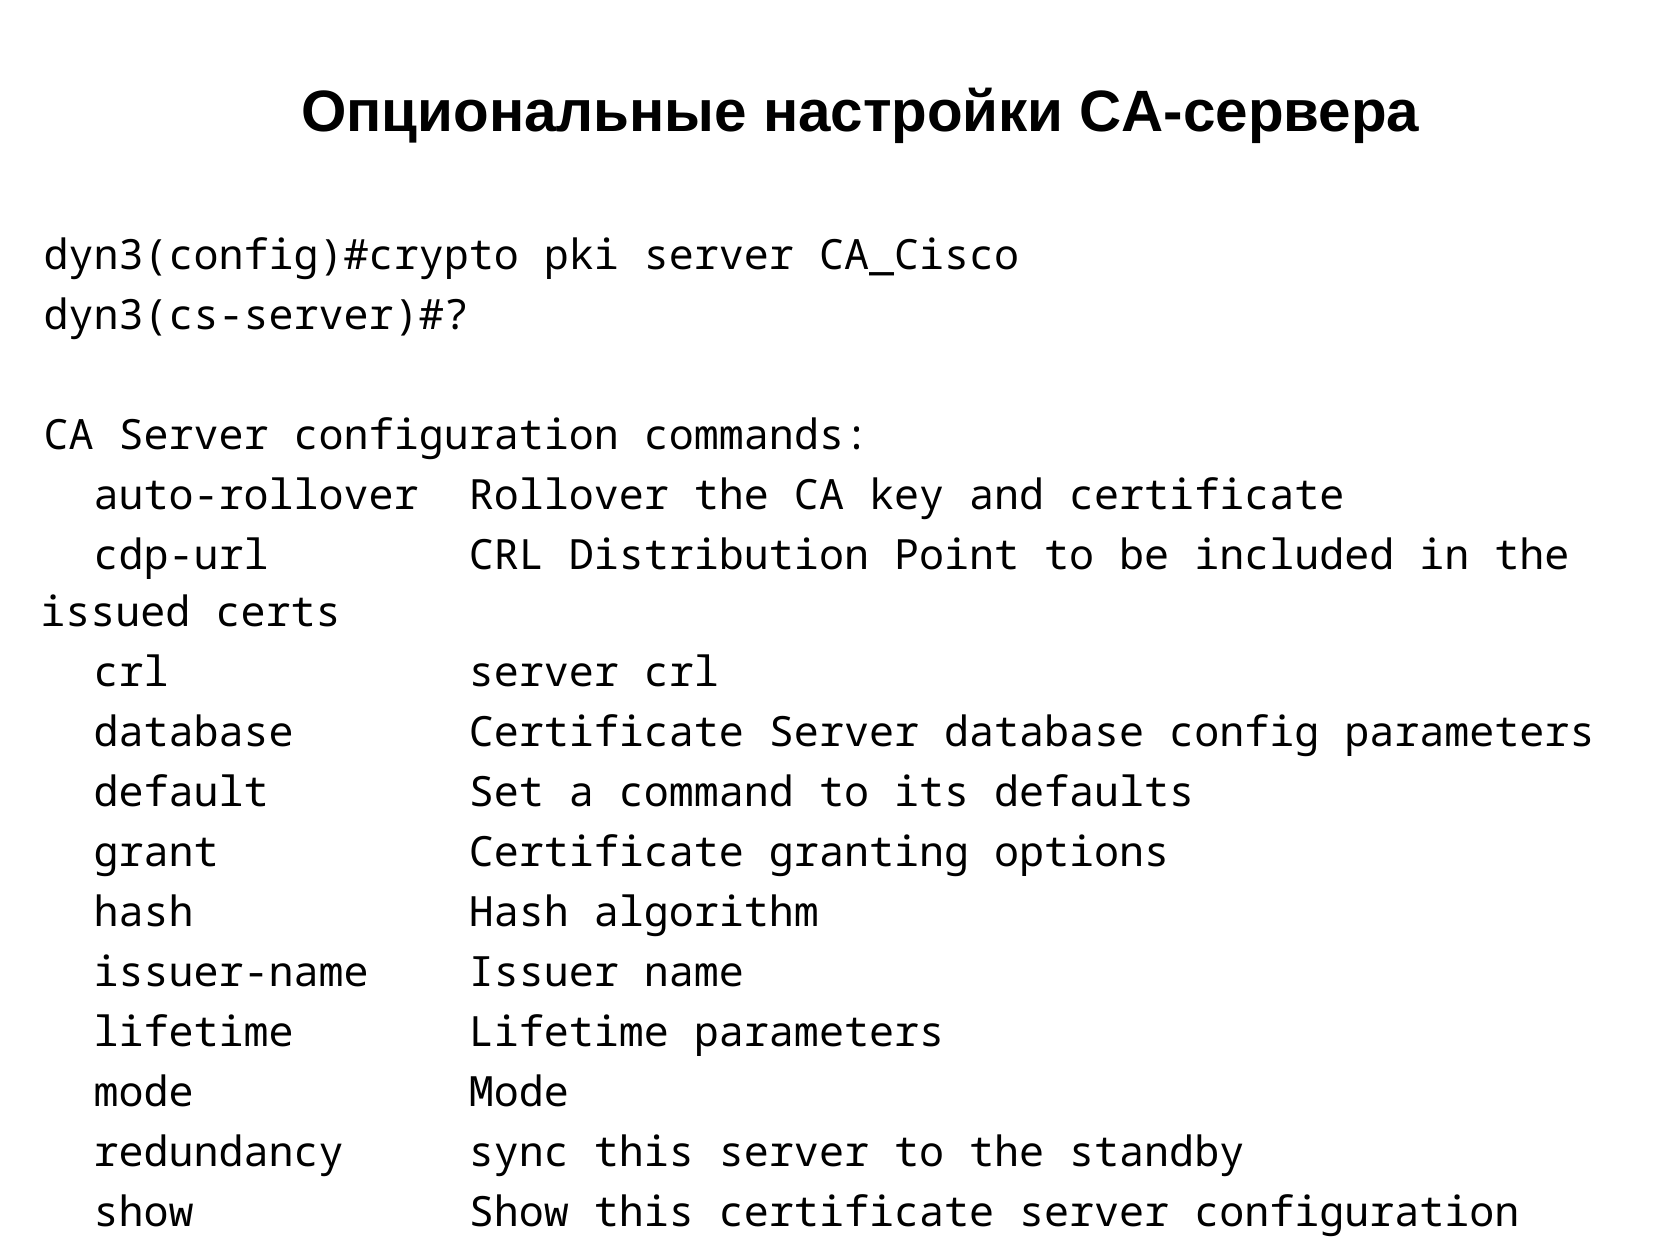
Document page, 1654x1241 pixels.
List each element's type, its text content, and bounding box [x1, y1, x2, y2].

list dyn3(config)#crypto pki server CA_Cisco dyn3(cs-server)#? CA Server configuration commands: auto-rollover Rollover the CA key and certificate cdp-url CRL Distribution Point to be included in the issued certs crl server crl database Certificate Server database config parameters default Set a command to its defaults grant Certificate granting options hash Hash algorithm issuer-name Issuer name lifetime Lifetime parameters mode Mode redundancy sync this server to the standby show Show this certificate server configuration shutdown Shutdown the Certificate Server [37, 225, 1613, 1163]
text_box Опциональные настройки CA-сервера [123, 41, 1597, 151]
